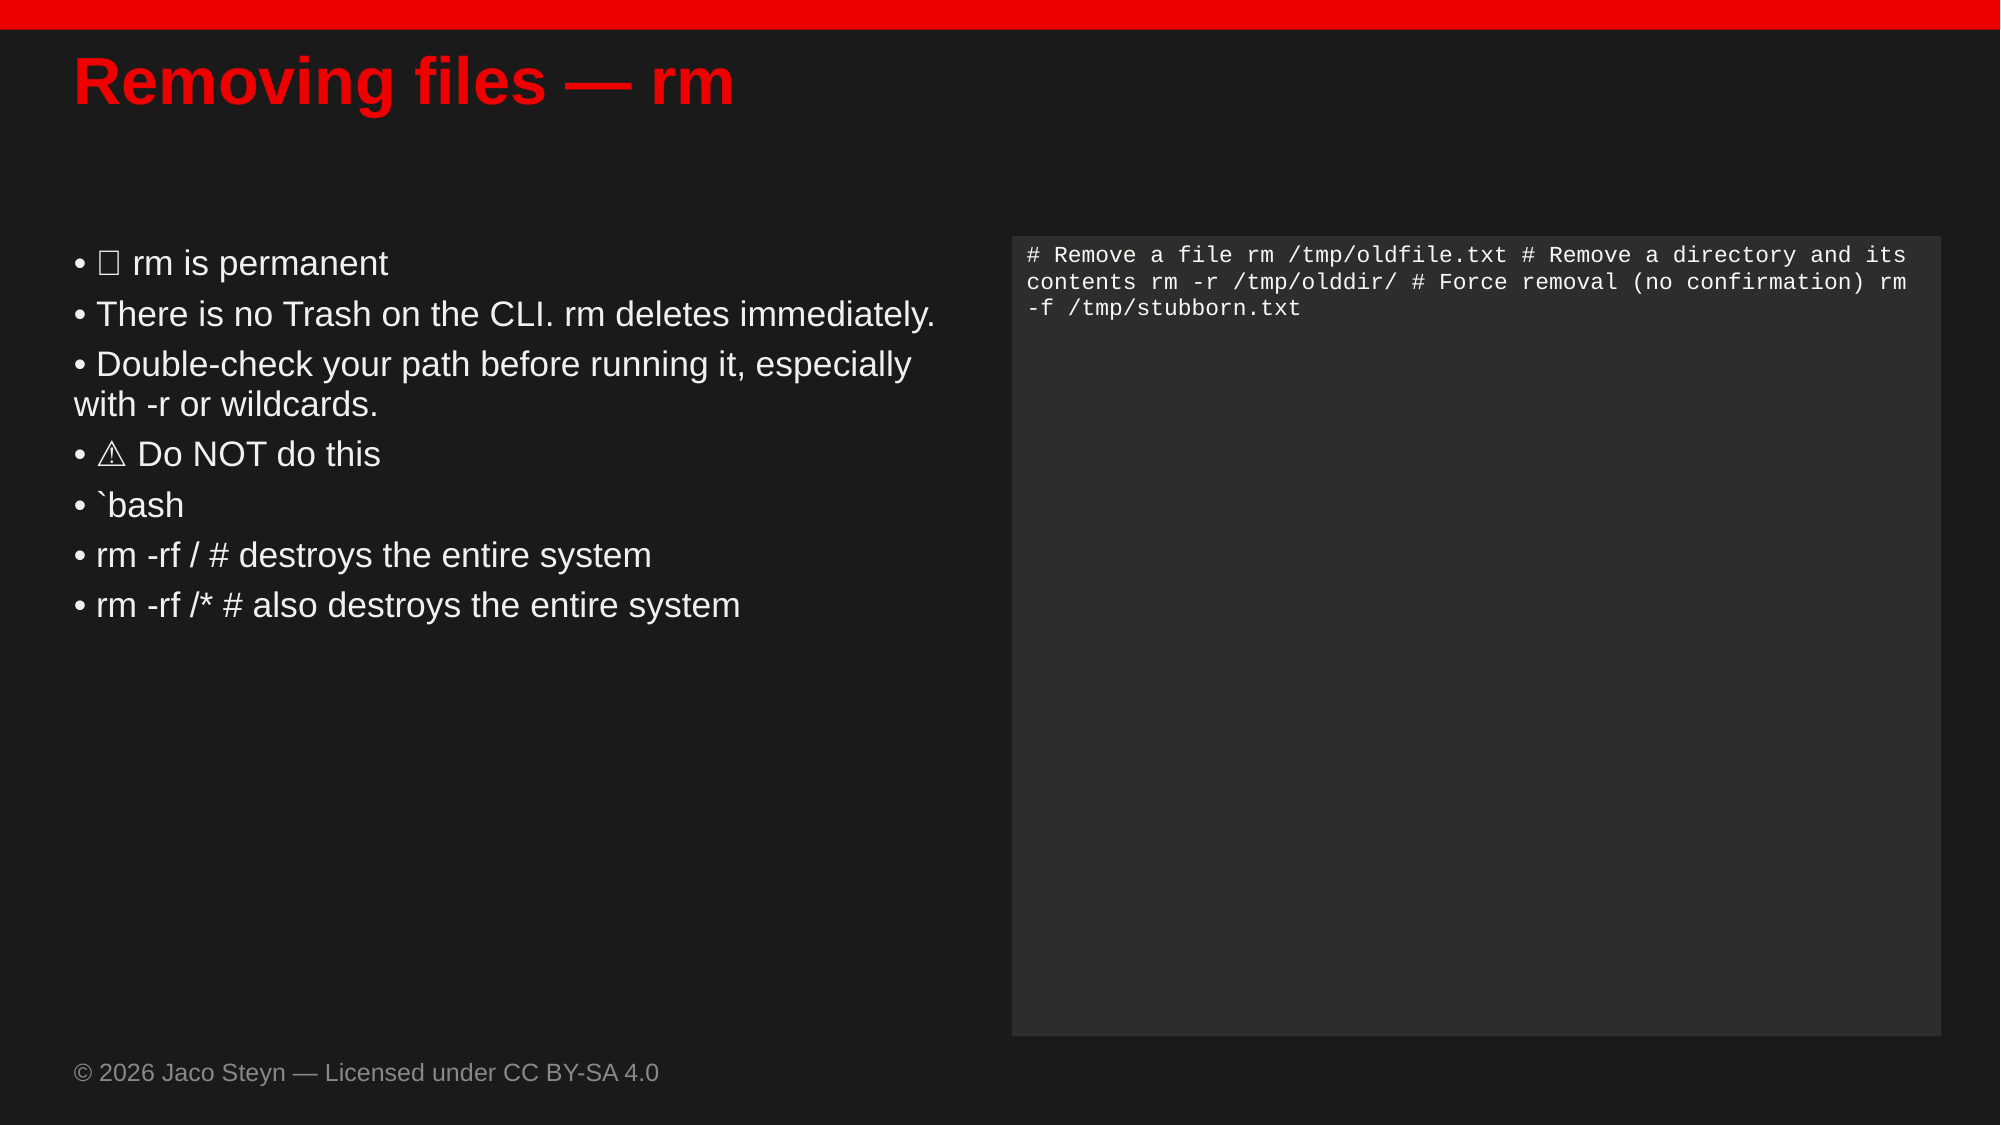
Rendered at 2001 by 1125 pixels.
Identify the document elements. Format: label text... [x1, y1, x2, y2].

text_box © 2026 Jaco Steyn — Licensed under CC BY-SA 4.0 [59, 1051, 1942, 1093]
text_box Removing files — rm [59, 36, 1942, 208]
text_box [0, 0, 2001, 30]
text_box • 🚨 rm is permanent • There is no Trash on the CLI. rm deletes immediately. • Double-check your path before running it, especially with -r or wildcards. • ⚠️ Do NOT do this • `bash • rm -rf / # destroys the entire system • rm -rf /* # also destroys the entire system [59, 236, 989, 1037]
text_box # Remove a file rm /tmp/oldfile.txt # Remove a directory and its contents rm -r /tmp/olddir/ # Force removal (no confirmation) rm -f /tmp/stubborn.txt [1011, 236, 1942, 1037]
